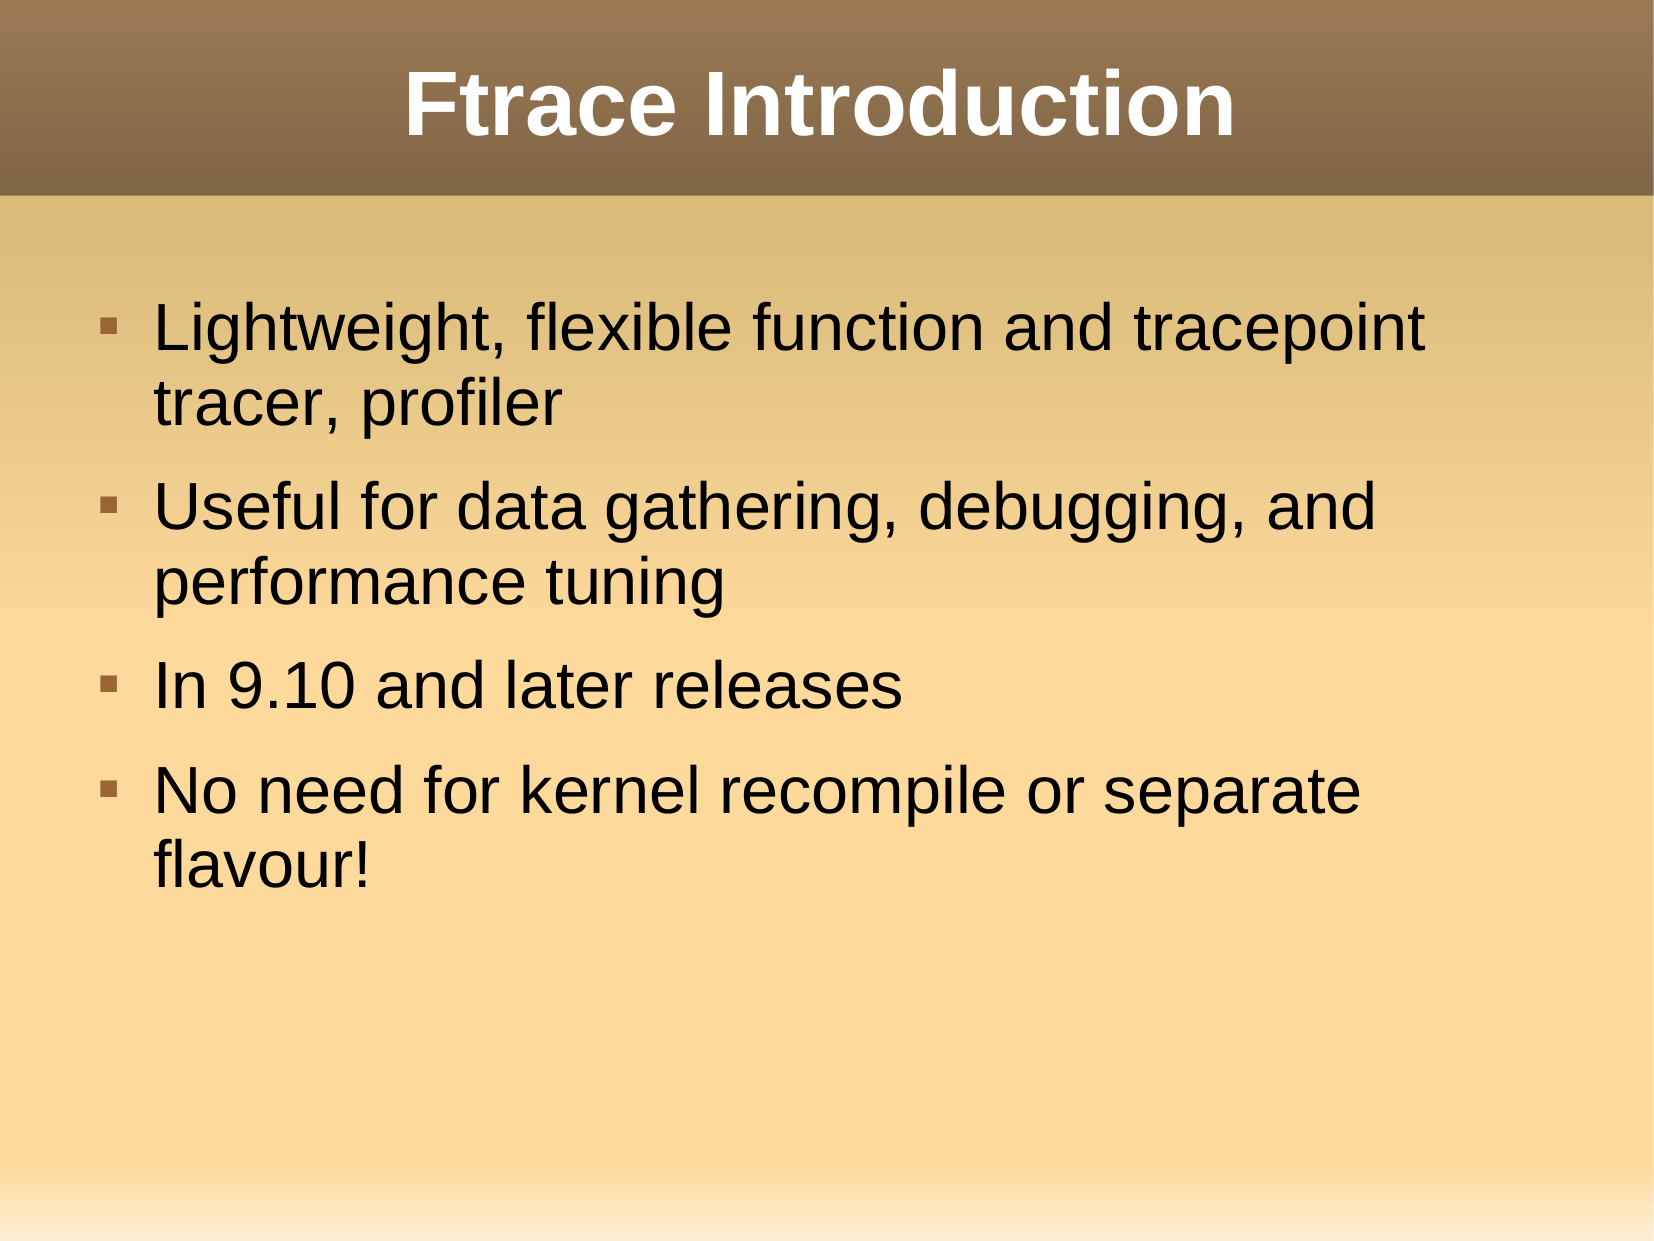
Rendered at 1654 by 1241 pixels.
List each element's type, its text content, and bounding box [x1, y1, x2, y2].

picture [0, 0, 1654, 1241]
title Ftrace Introduction [76, 7, 1565, 200]
list Lightweight, flexible function and tracepoint tracer, profiler Useful for data gathering, debugging, and performance tuning In 9.10 and later releases No need for kernel recompile or separate flavour! [82, 290, 1571, 1094]
